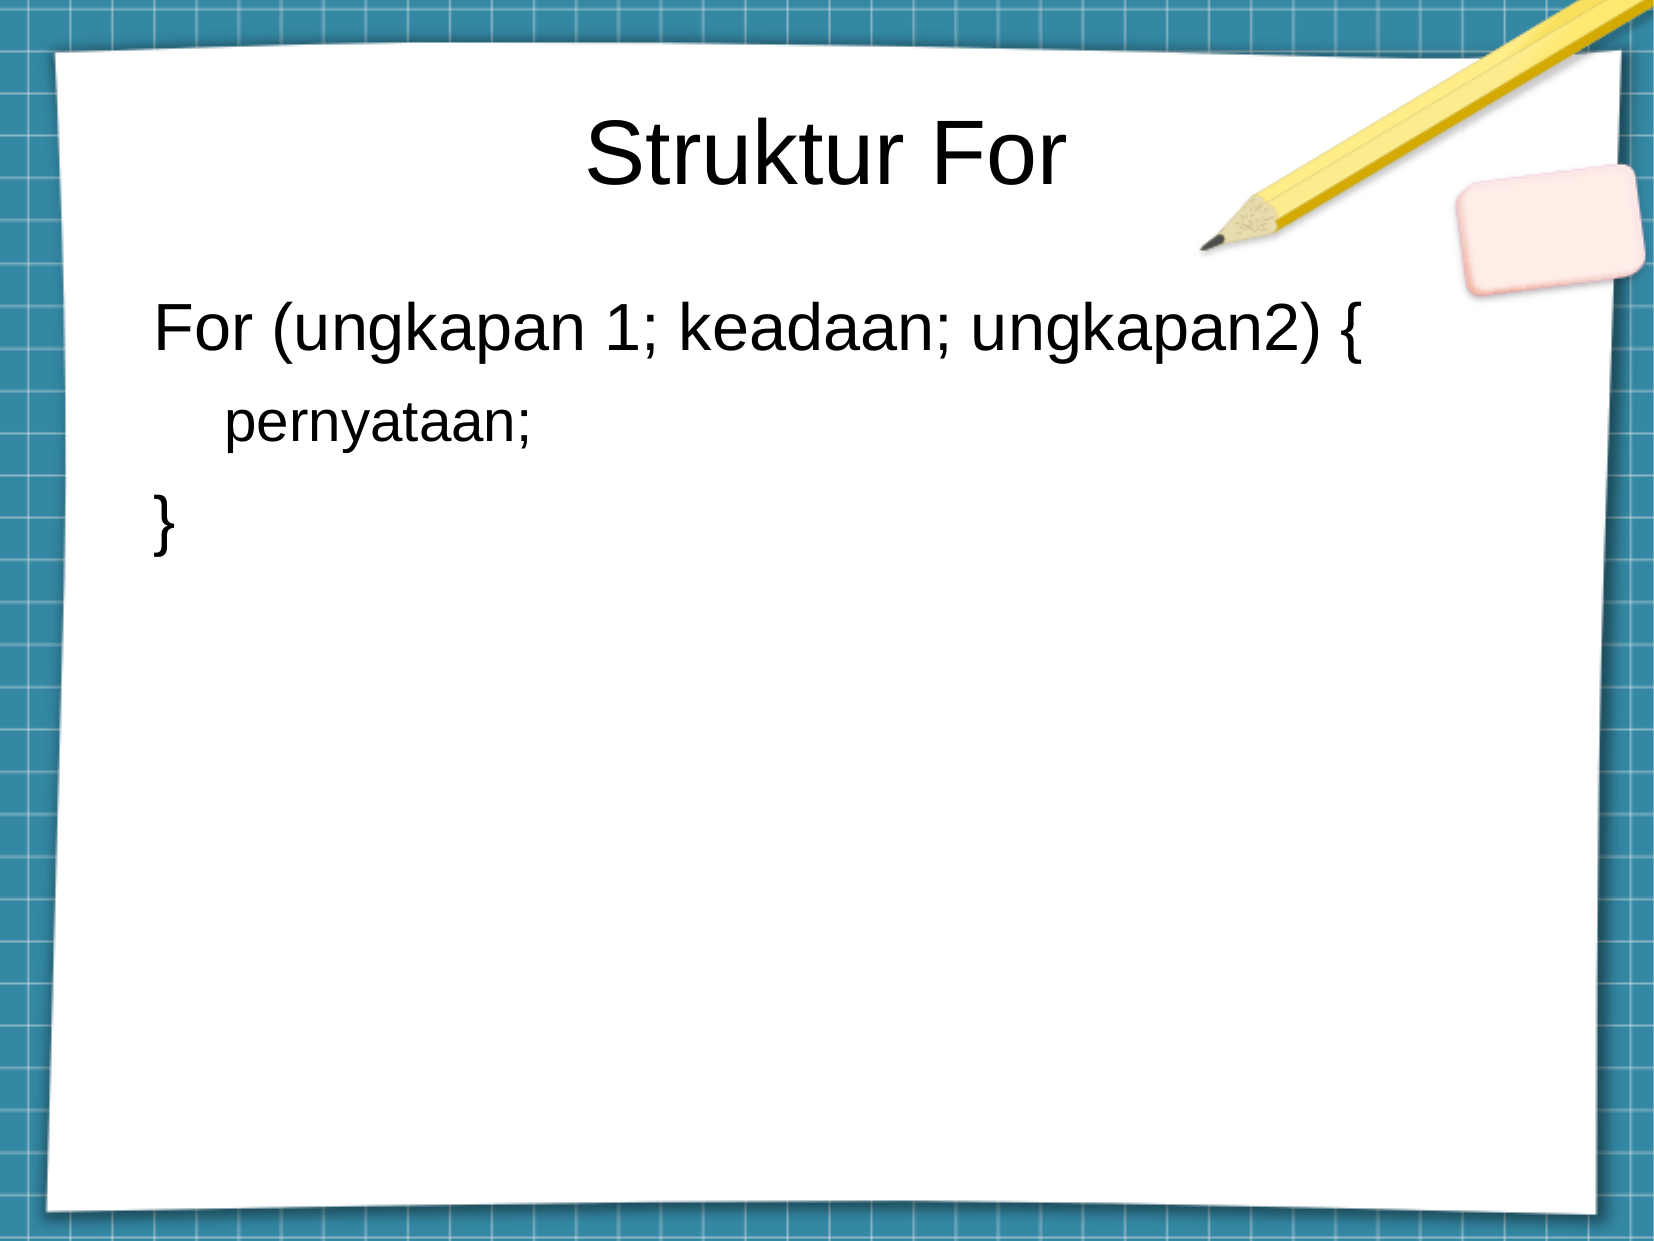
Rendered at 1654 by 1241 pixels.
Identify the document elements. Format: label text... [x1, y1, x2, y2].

list For (ungkapan 1; keadaan; ungkapan2) { pernyataan; } [82, 290, 1571, 1010]
picture [0, 0, 1654, 1241]
title Struktur For [82, 49, 1571, 257]
